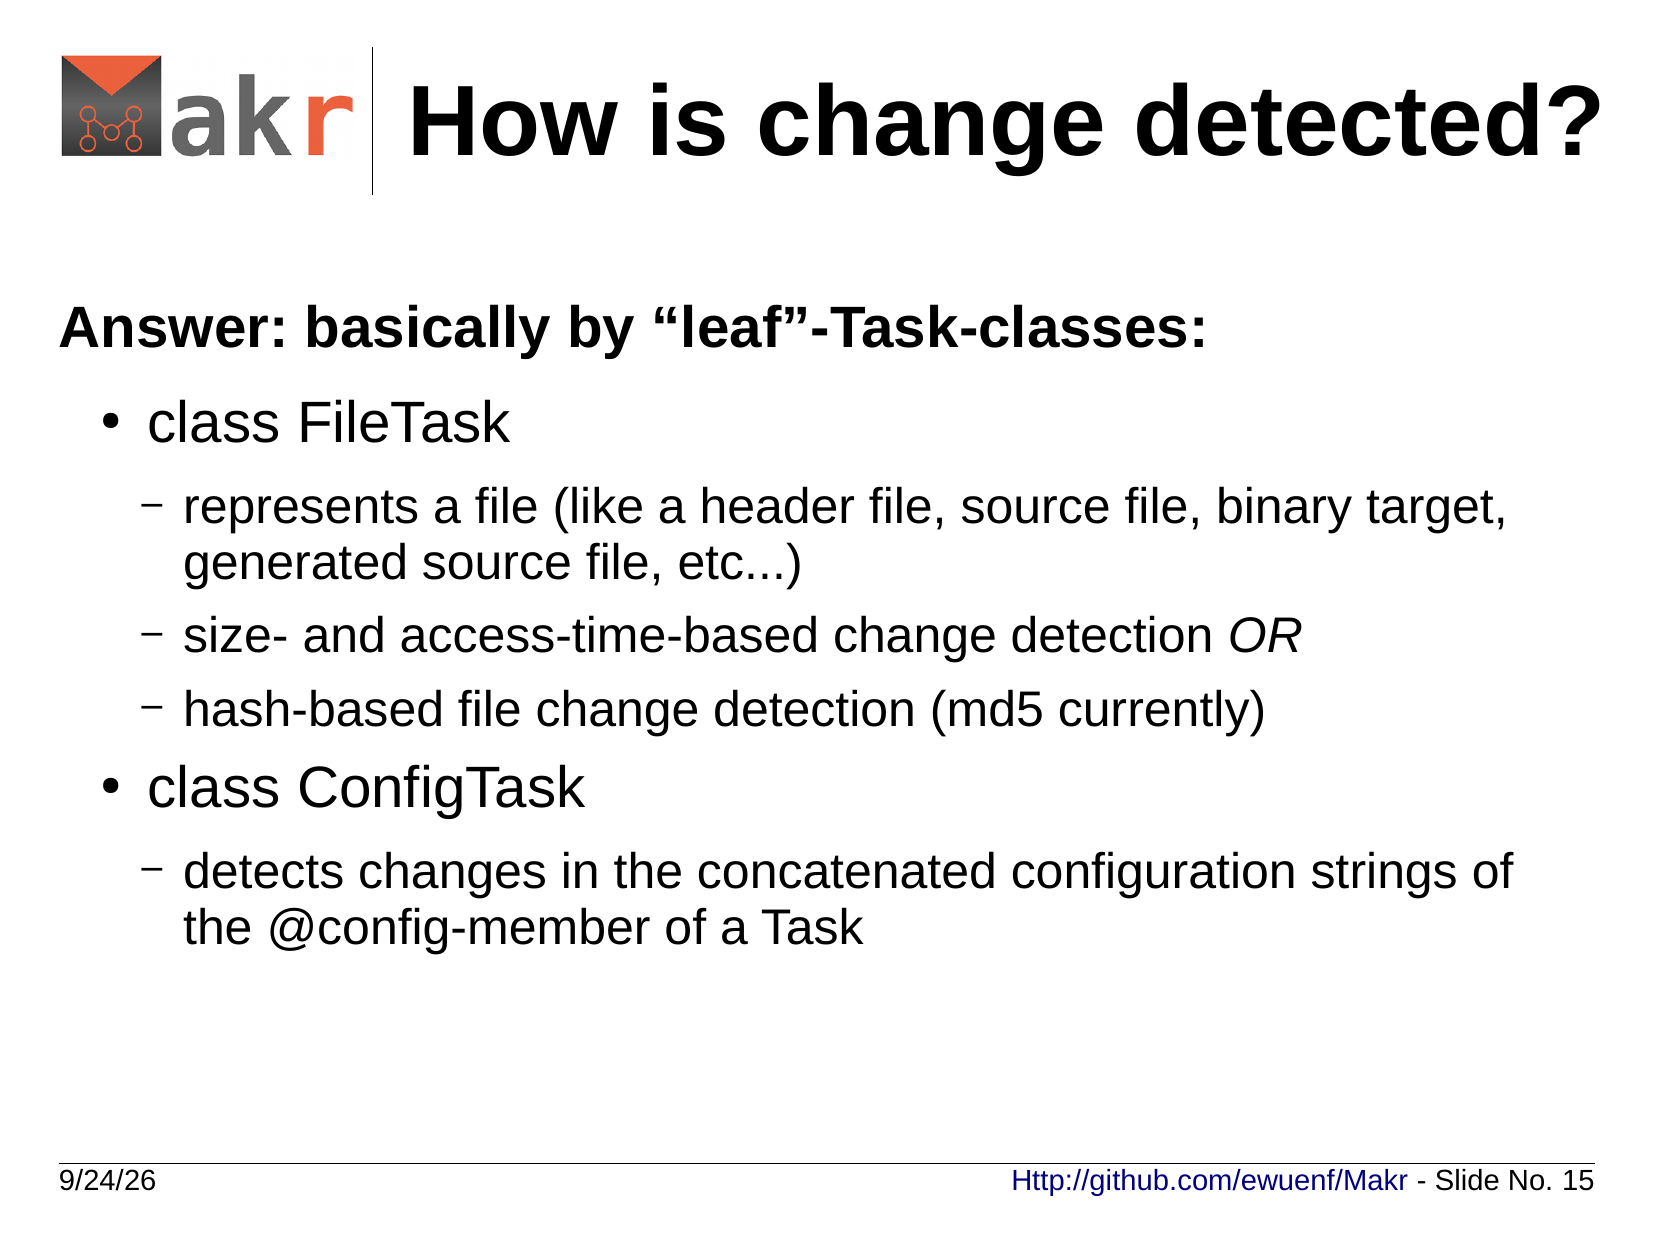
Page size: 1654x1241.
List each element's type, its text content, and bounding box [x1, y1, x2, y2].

picture [59, 53, 355, 158]
list Answer: basically by “leaf”-Task-classes: class FileTask represents a file (like a header file, source file, binary target, generated source file, etc...) size- and access-time-based change detection OR hash-based file change detection (md5 currently) class ConfigTask detects changes in the concatenated configuration strings of the @config-member of a Task [59, 295, 1595, 1114]
title How is change detected? [407, 65, 1654, 177]
